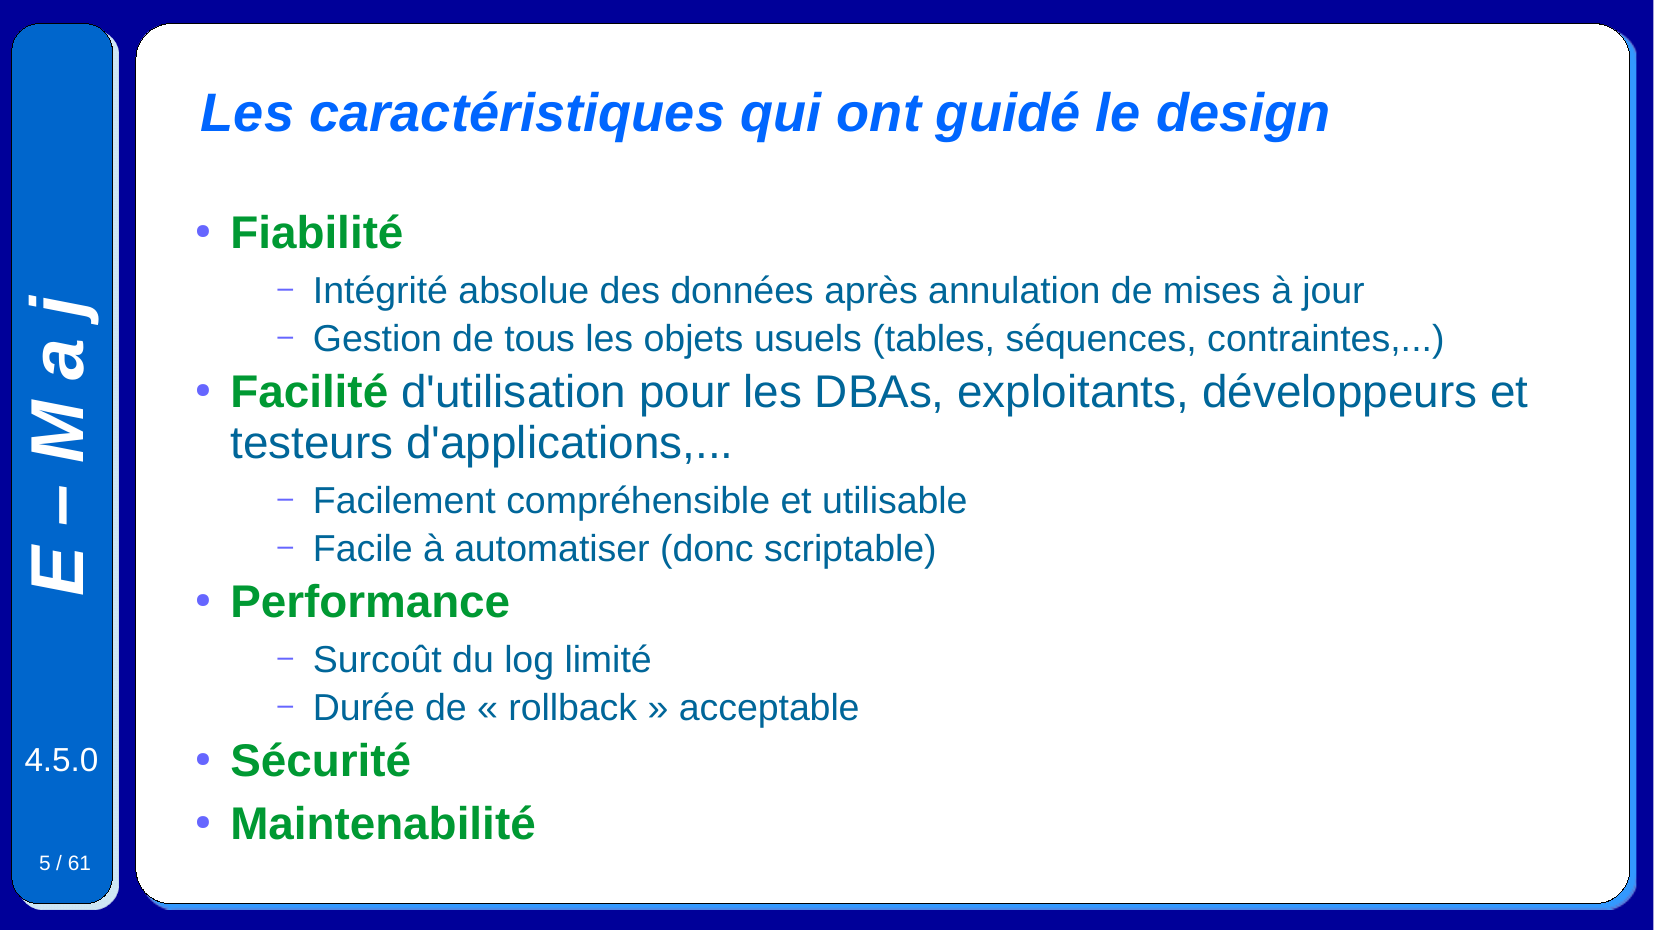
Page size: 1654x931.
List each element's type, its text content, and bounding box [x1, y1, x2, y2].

list Fiabilité Intégrité absolue des données après annulation de mises à jour Gestion de tous les objets usuels (tables, séquences, contraintes,...) Facilité d'utilisation pour les DBAs, exploitants, développeurs et testeurs d'applications,... Facilement compréhensible et utilisable Facile à automatiser (donc scriptable) Performance Surcoût du log limité Durée de « rollback » acceptable Sécurité Maintenabilité [177, 206, 1587, 849]
title Les caractéristiques qui ont guidé le design [200, 34, 1575, 191]
